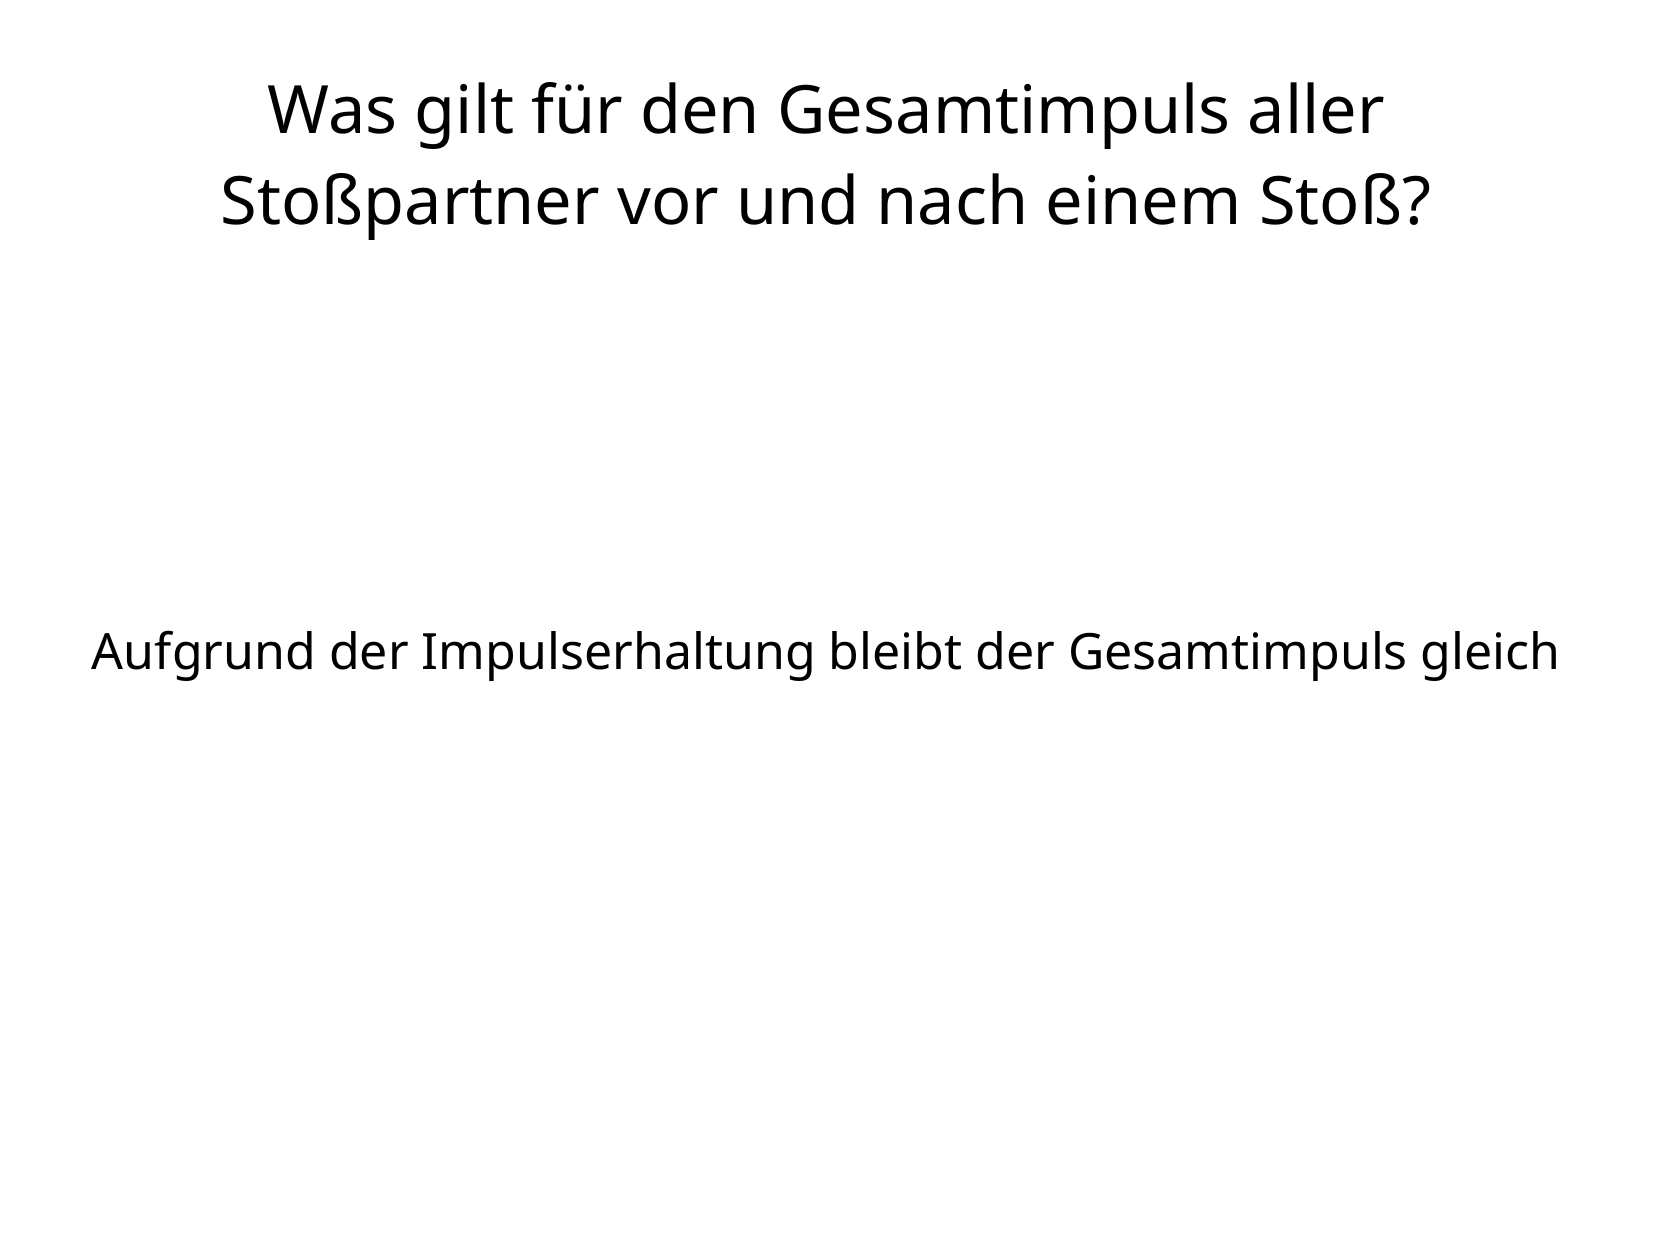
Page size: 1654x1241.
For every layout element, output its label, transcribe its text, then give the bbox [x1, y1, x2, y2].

subtitle Aufgrund der Impulserhaltung bleibt der Gesamtimpuls gleich [82, 290, 1571, 1010]
title Was gilt für den Gesamtimpuls aller Stoßpartner vor und nach einem Stoß? [82, 49, 1571, 257]
